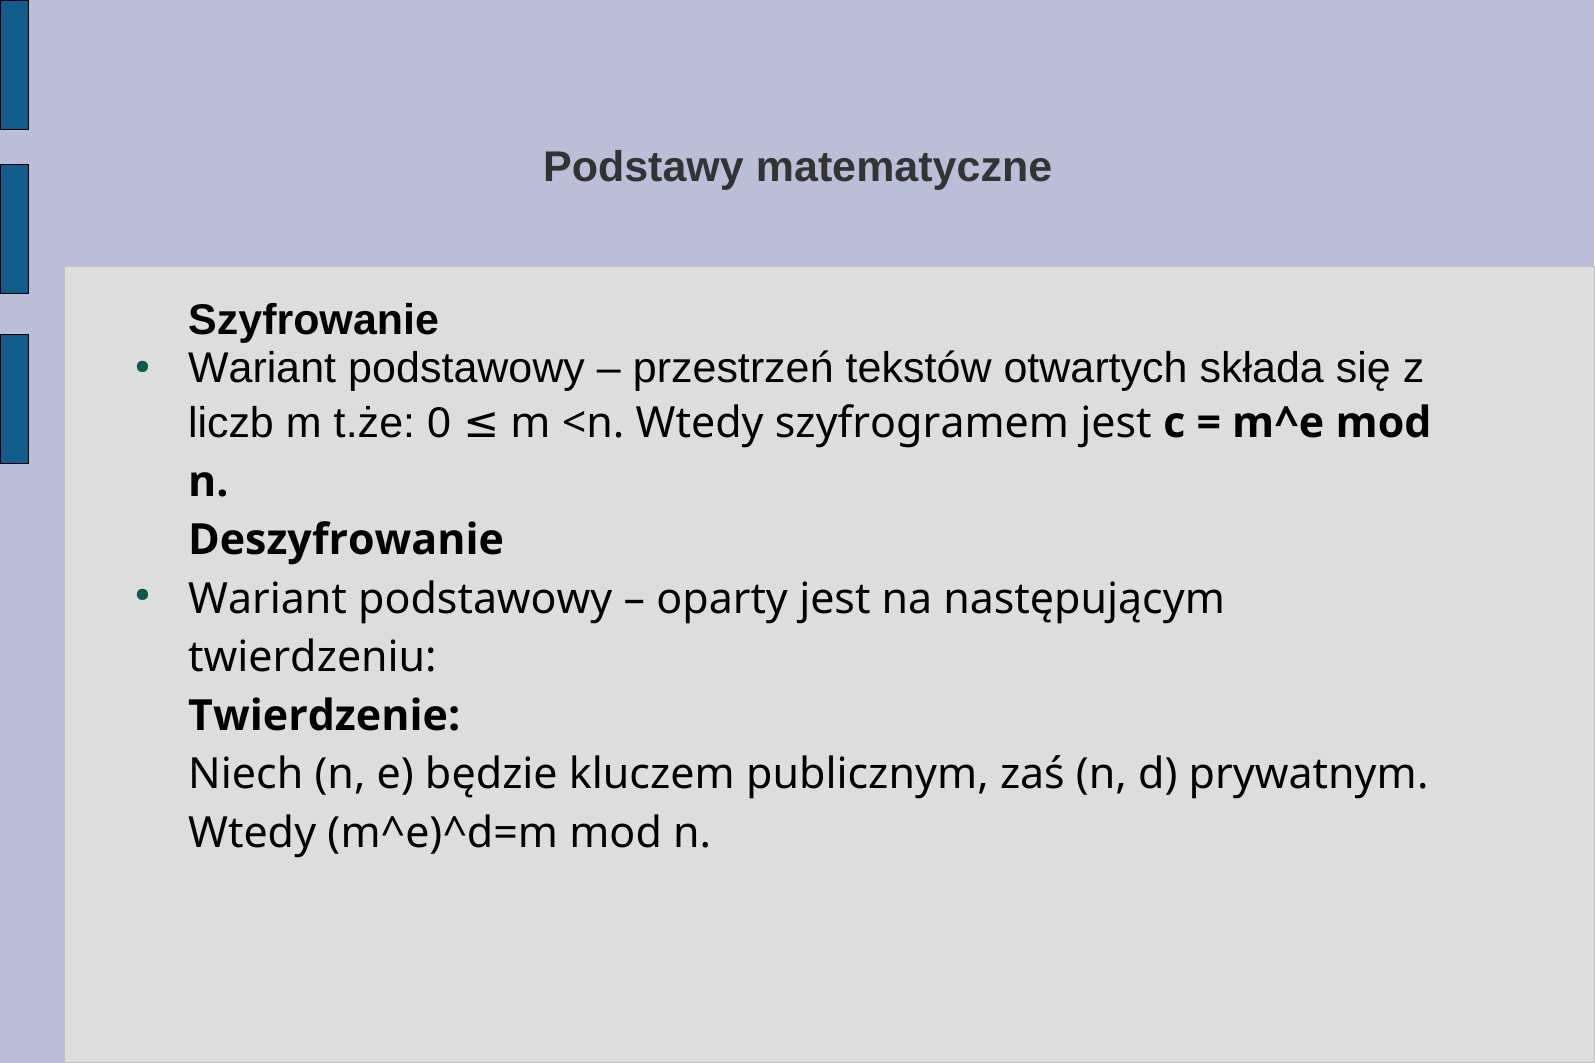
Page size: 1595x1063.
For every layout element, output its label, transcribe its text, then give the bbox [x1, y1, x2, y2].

list Szyfrowanie Wariant podstawowy – przestrzeń tekstów otwartych składa się z liczb m t.że: 0 ≤ m <n. Wtedy szyfrogramem jest c = m^e mod n. Deszyfrowanie Wariant podstawowy – oparty jest na następującym twierdzeniu: Twierdzenie: Niech (n, e) będzie kluczem publicznym, zaś (n, d) prywatnym. Wtedy (m^e)^d=m mod n. [117, 295, 1479, 966]
title Podstawy matematyczne [117, 78, 1479, 256]
